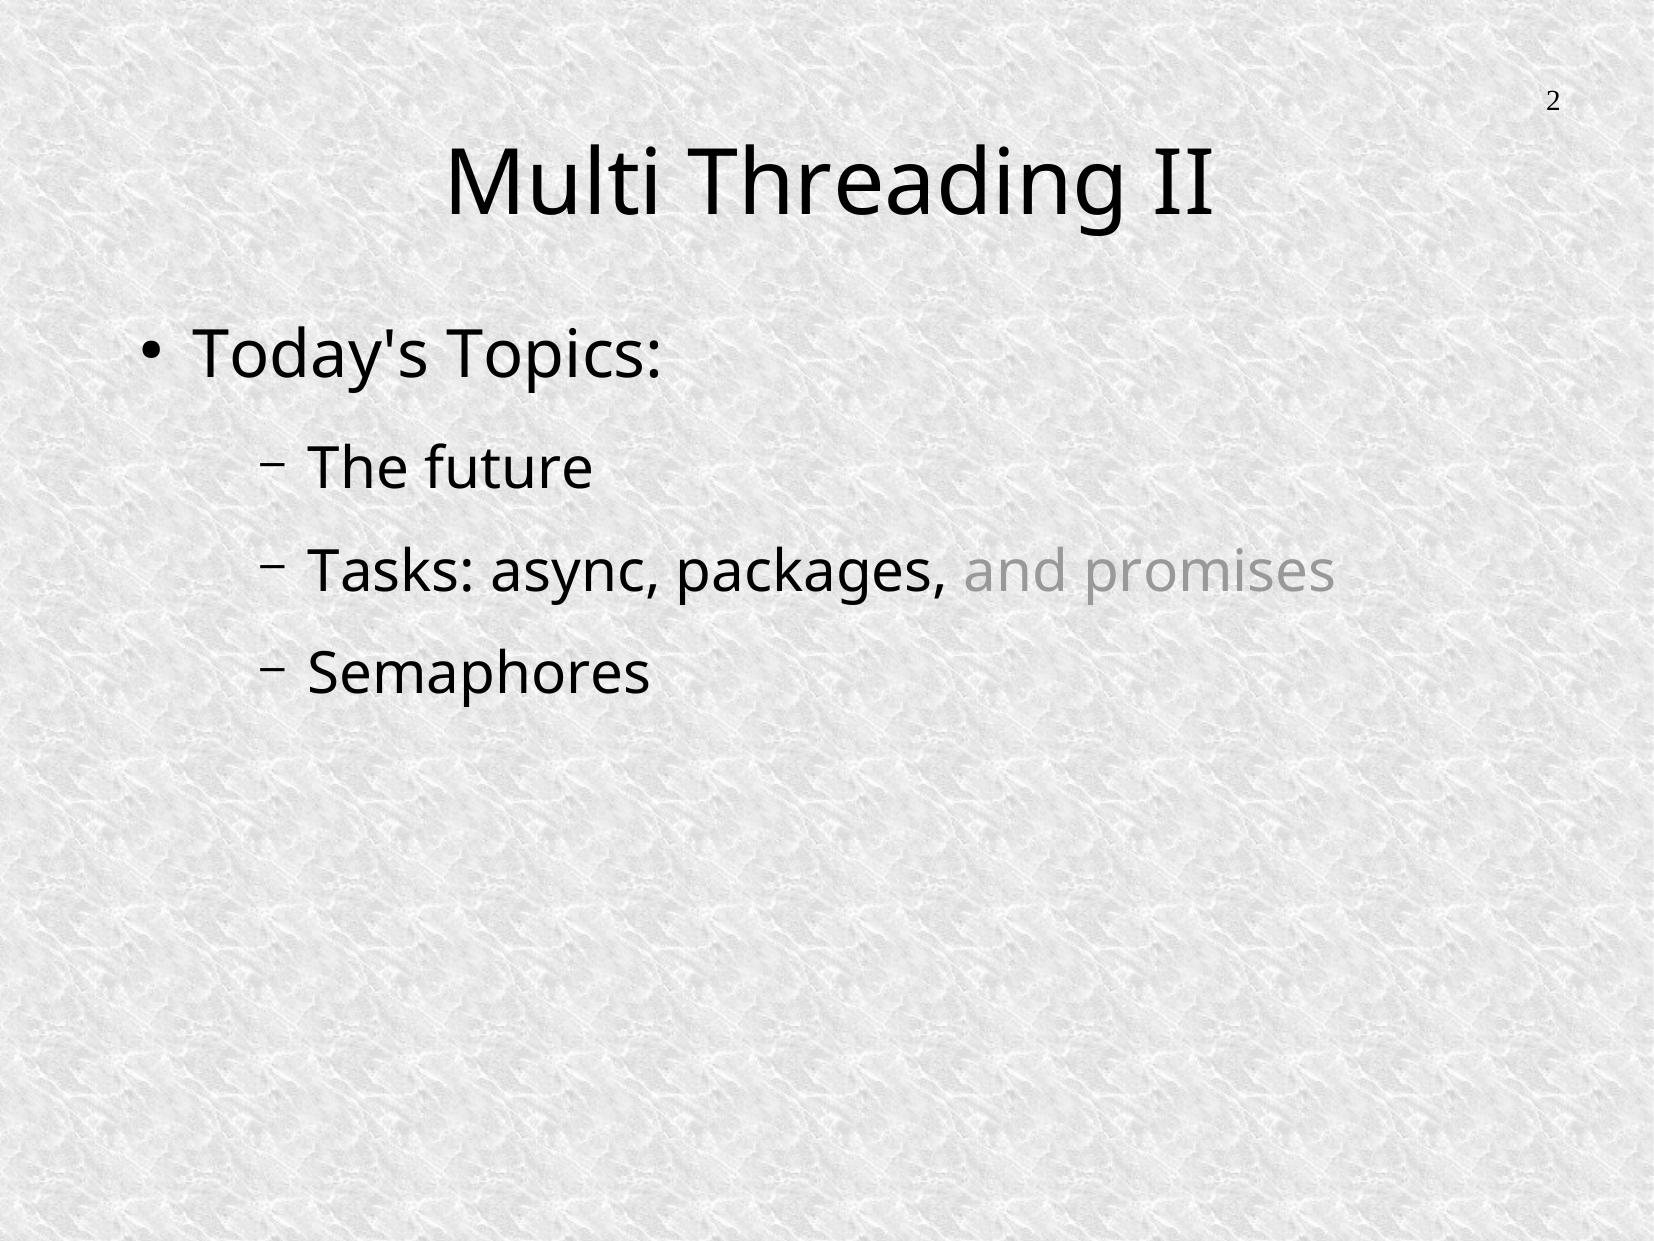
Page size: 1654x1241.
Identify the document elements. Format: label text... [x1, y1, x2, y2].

list Today's Topics: The future Tasks: async, packages, and promises Semaphores [121, 305, 1534, 1212]
picture [0, 0, 1654, 1241]
title Multi Threading II [123, 73, 1536, 284]
